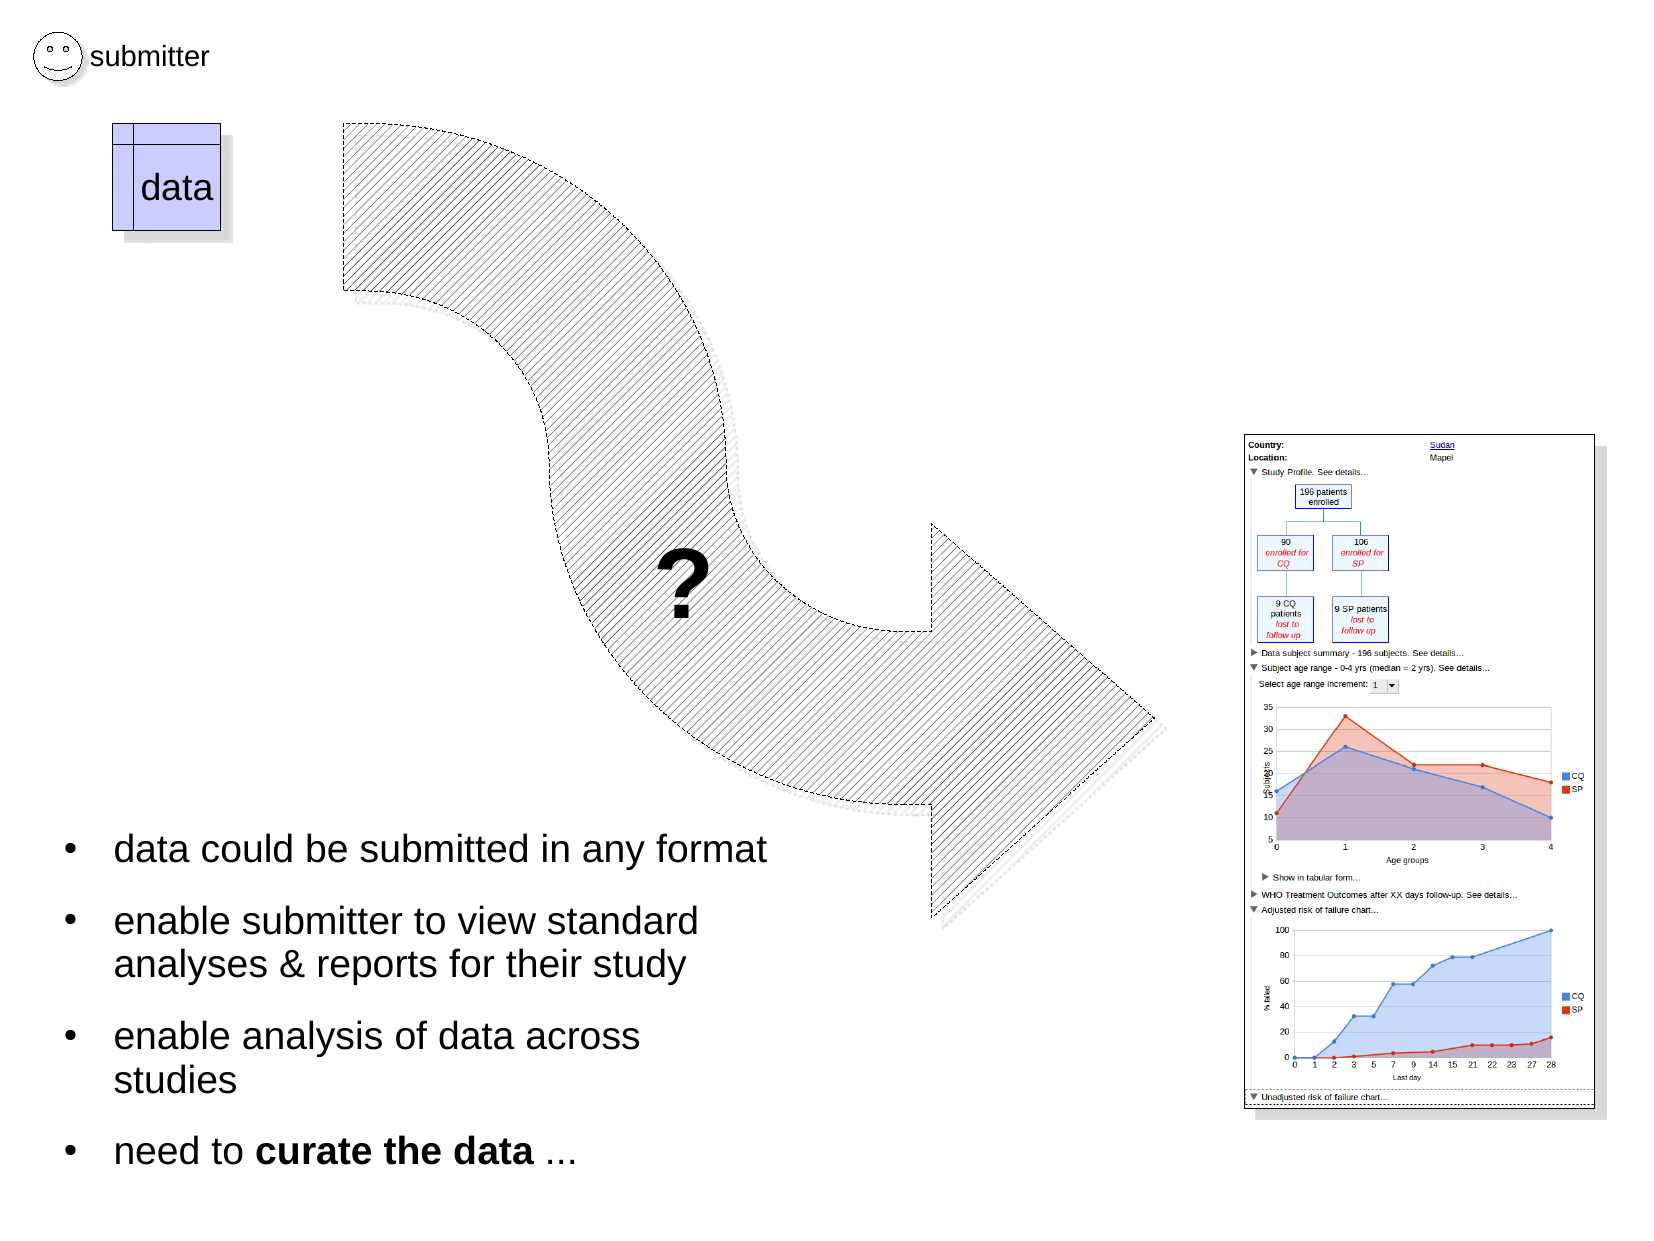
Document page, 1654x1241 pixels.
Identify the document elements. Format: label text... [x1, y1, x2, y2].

text_box [33, 32, 75, 81]
text_box [343, 123, 1155, 918]
text_box submitter [75, 32, 269, 80]
text_box ? [638, 520, 725, 648]
list data could be submitted in any format enable submitter to view standard analyses & reports for their study enable analysis of data across studies need to curate the data ... [46, 827, 774, 1198]
text_box data [112, 123, 221, 231]
picture [1244, 434, 1595, 1109]
